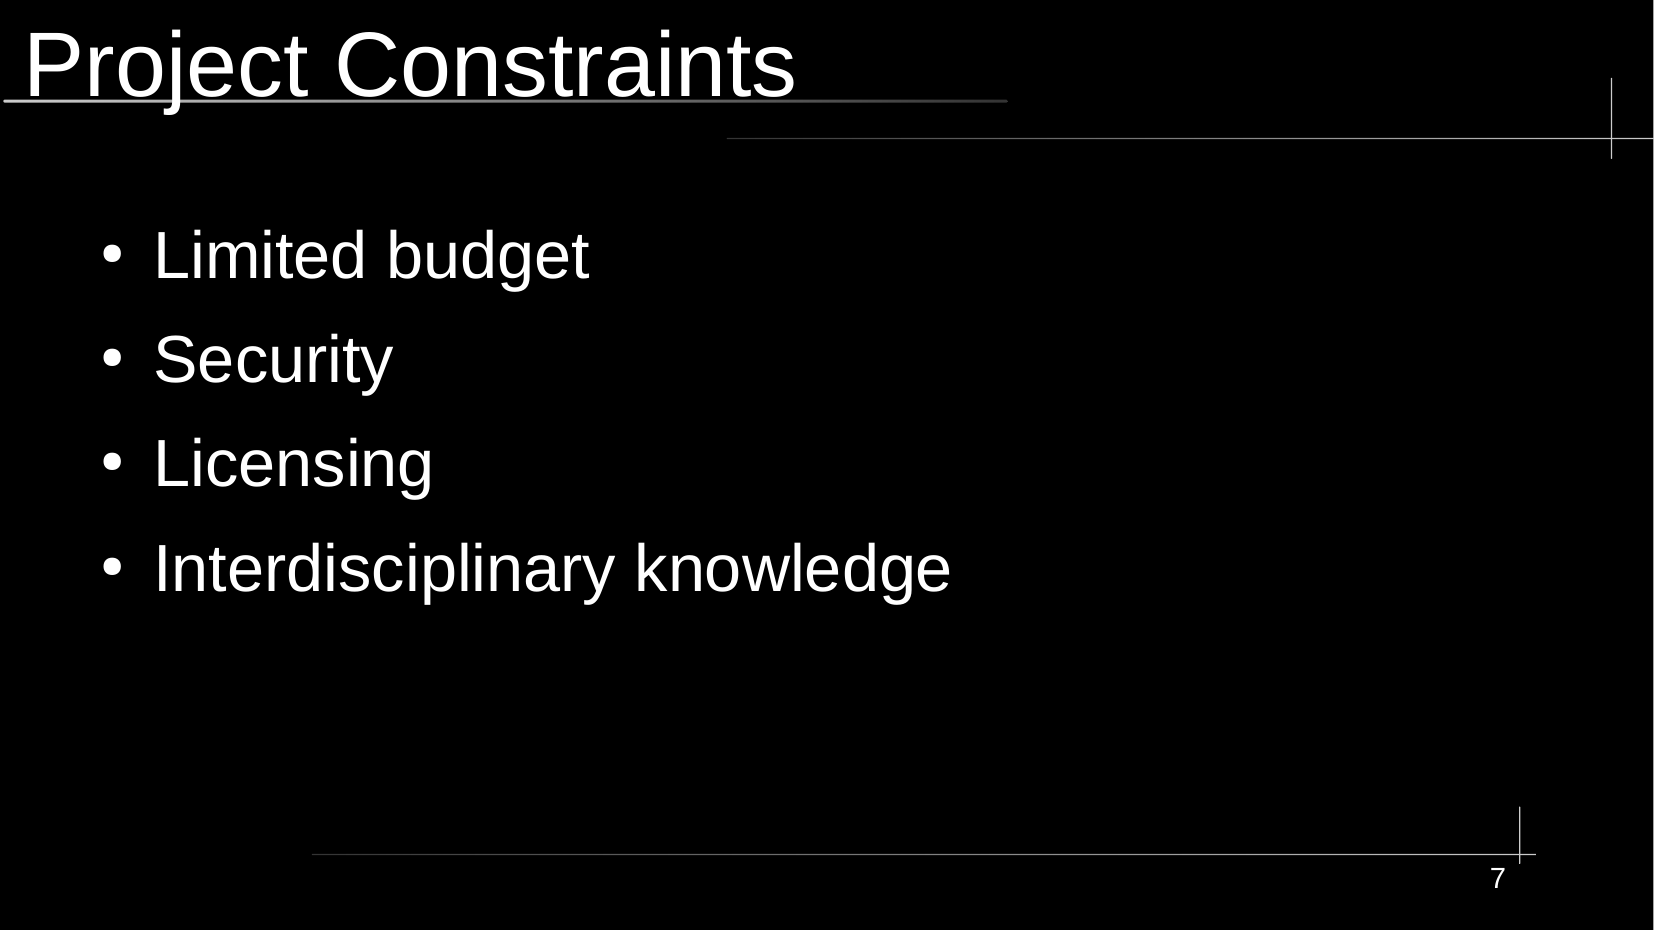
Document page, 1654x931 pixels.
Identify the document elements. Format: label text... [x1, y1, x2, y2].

list Limited budget Security Licensing Interdisciplinary knowledge [82, 217, 1571, 758]
title Project Constraints [23, 11, 1589, 119]
